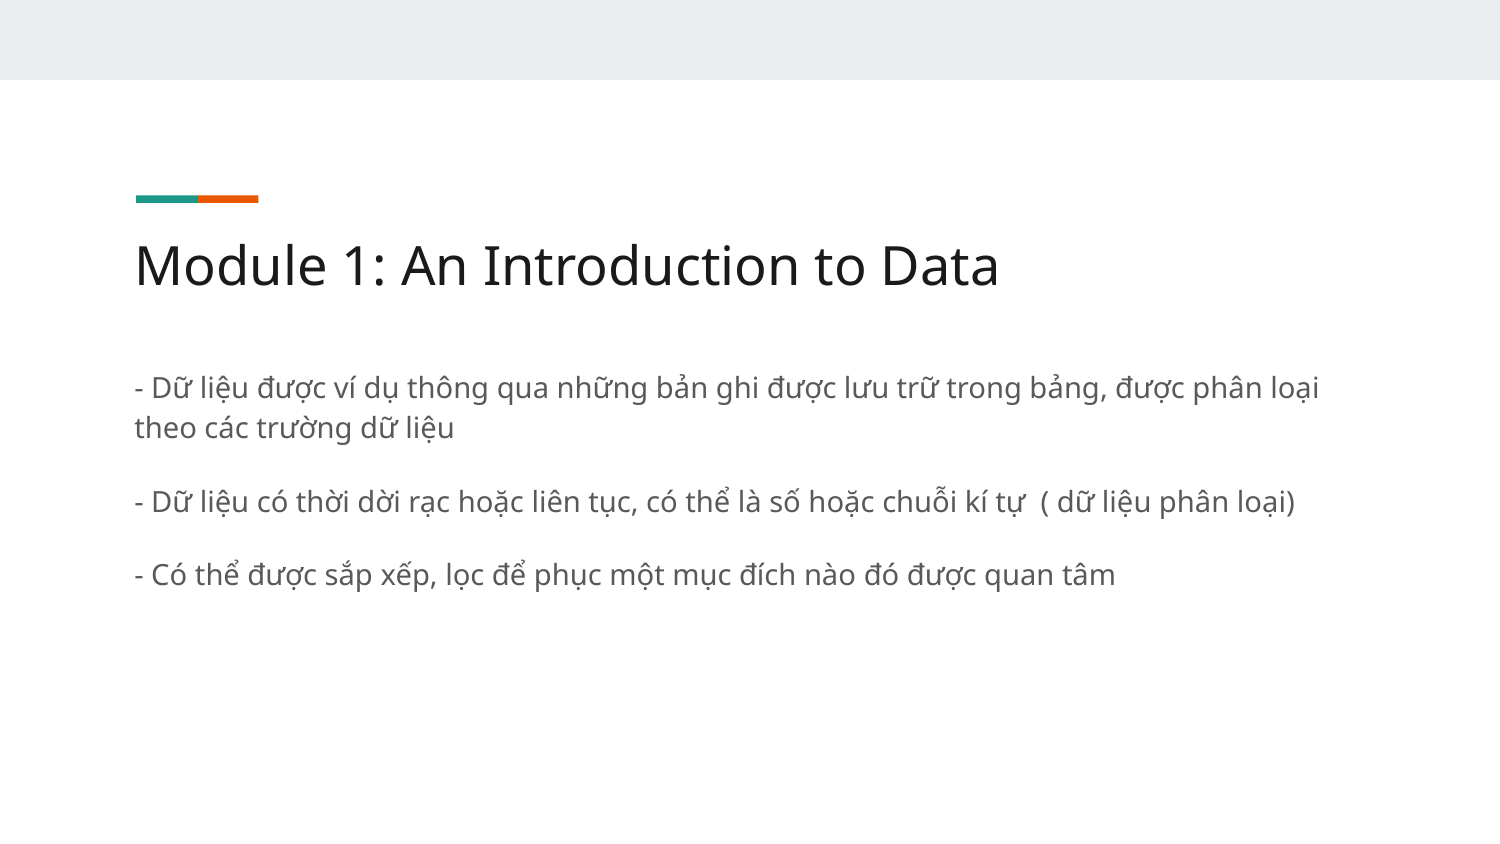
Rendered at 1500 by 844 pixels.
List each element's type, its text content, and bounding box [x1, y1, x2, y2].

list - Dữ liệu được ví dụ thông qua những bản ghi được lưu trữ trong bảng, được phân loại theo các trường dữ liệu - Dữ liệu có thời dời rạc hoặc liên tục, có thể là số hoặc chuỗi kí tự ( dữ liệu phân loại) - Có thể được sắp xếp, lọc để phục một mục đích nào đó được quan tâm [119, 349, 1381, 721]
title Module 1: An Introduction to Data [119, 216, 1381, 305]
